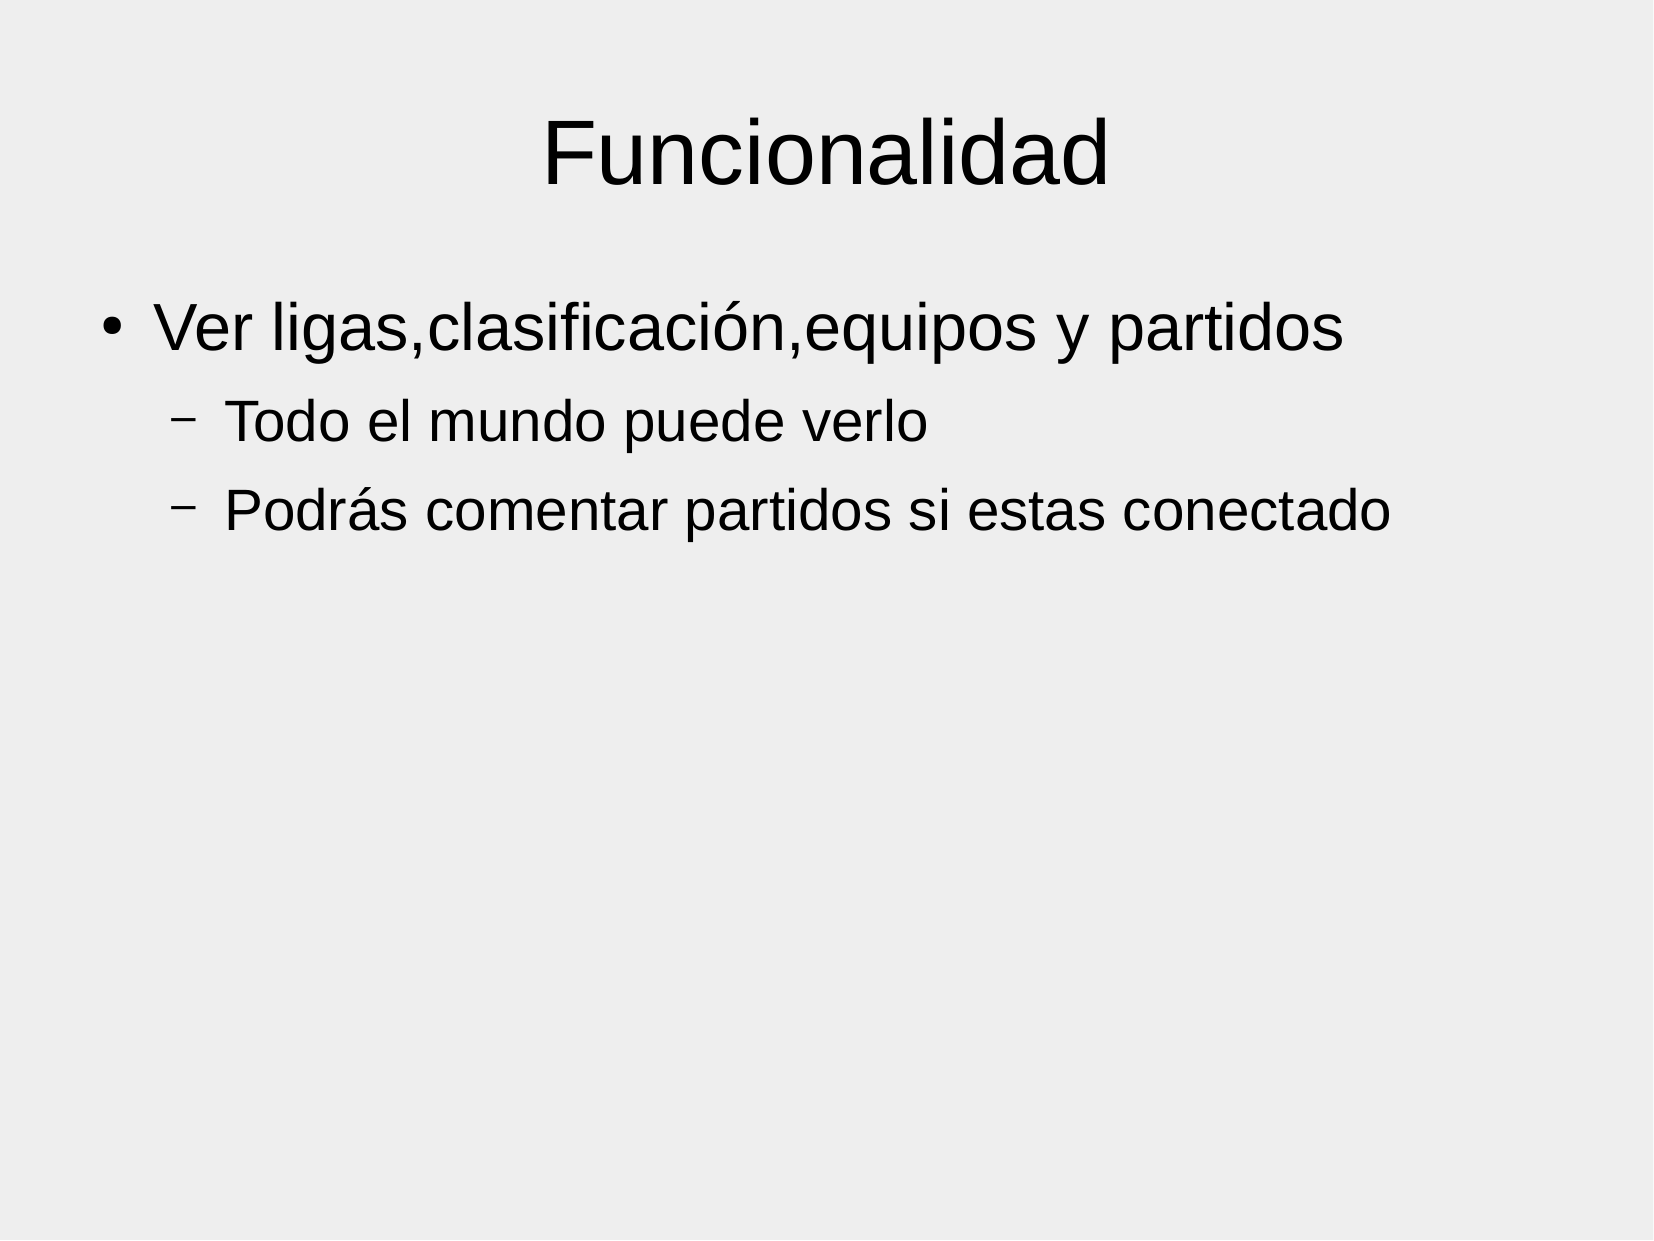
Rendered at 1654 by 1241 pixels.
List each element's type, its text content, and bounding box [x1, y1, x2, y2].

title Funcionalidad [82, 49, 1571, 257]
list Ver ligas,clasificación,equipos y partidos Todo el mundo puede verlo Podrás comentar partidos si estas conectado [82, 290, 1571, 634]
